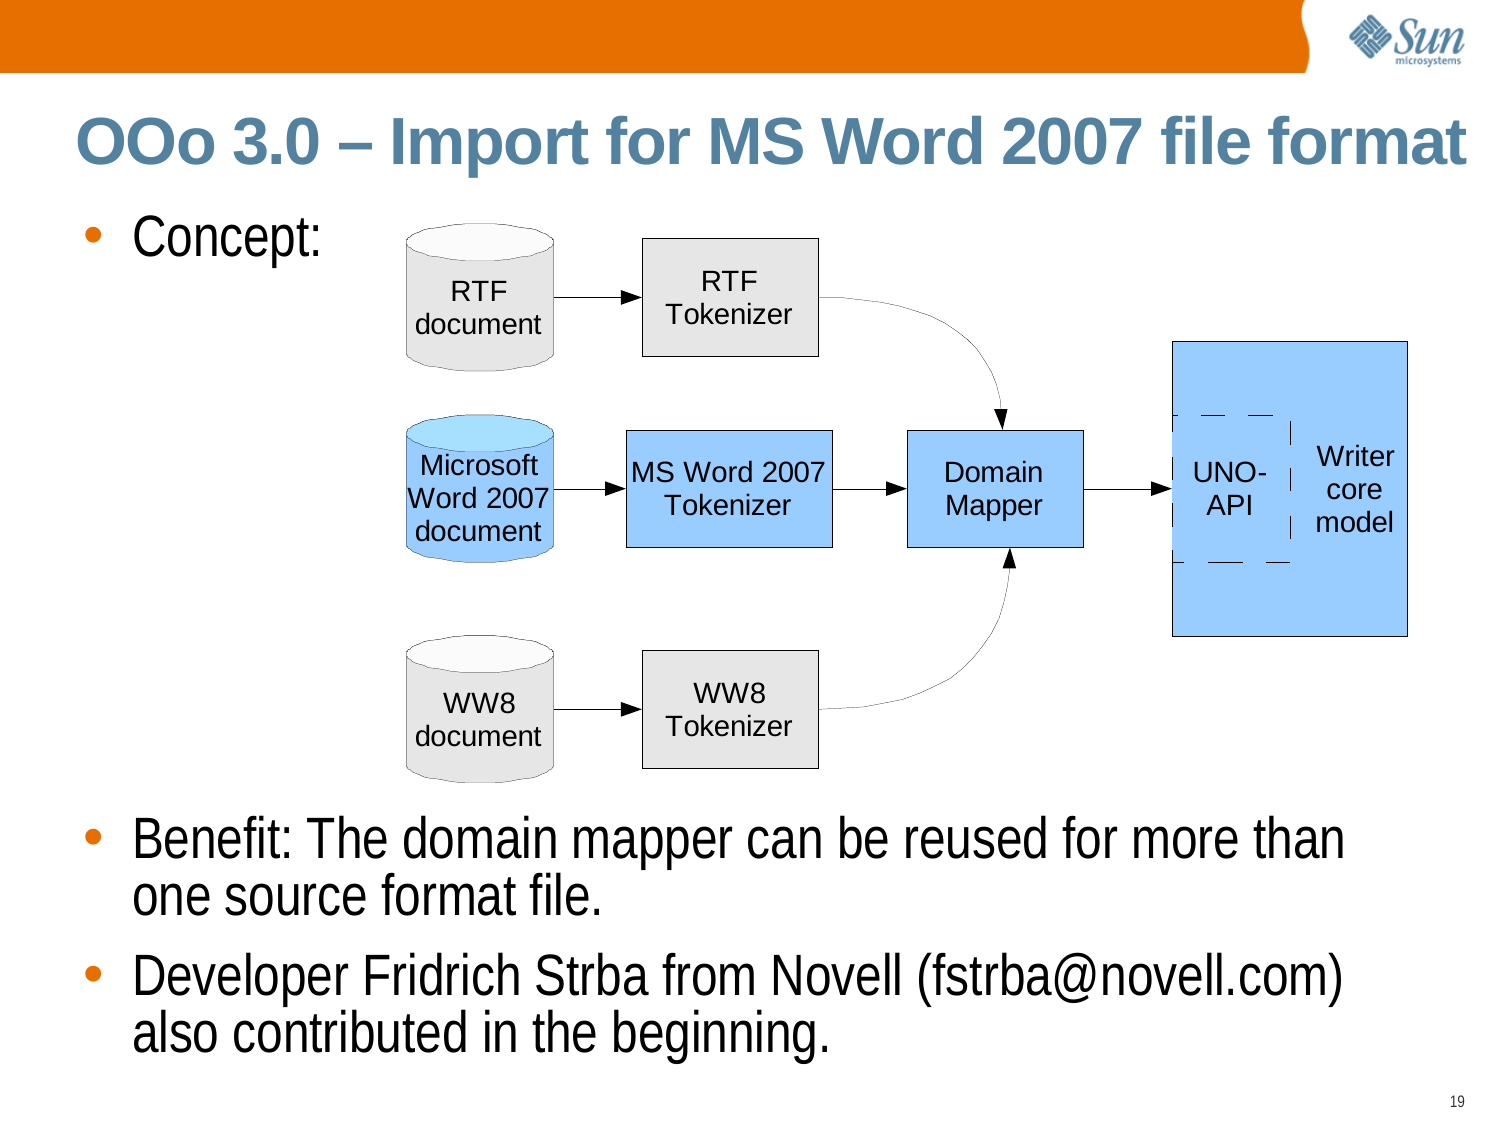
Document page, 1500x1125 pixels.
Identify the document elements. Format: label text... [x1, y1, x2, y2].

list Benefit: The domain mapper can be reused for more than one source format file. Developer Fridrich Strba from Novell (fstrba@novell.com) also contributed in the beginning. [64, 813, 1402, 1121]
picture [406, 223, 1412, 786]
picture [0, 0, 1500, 73]
title OOo 3.0 – Import for MS Word 2007 file format [75, 111, 1475, 215]
list Concept: [64, 210, 1401, 283]
